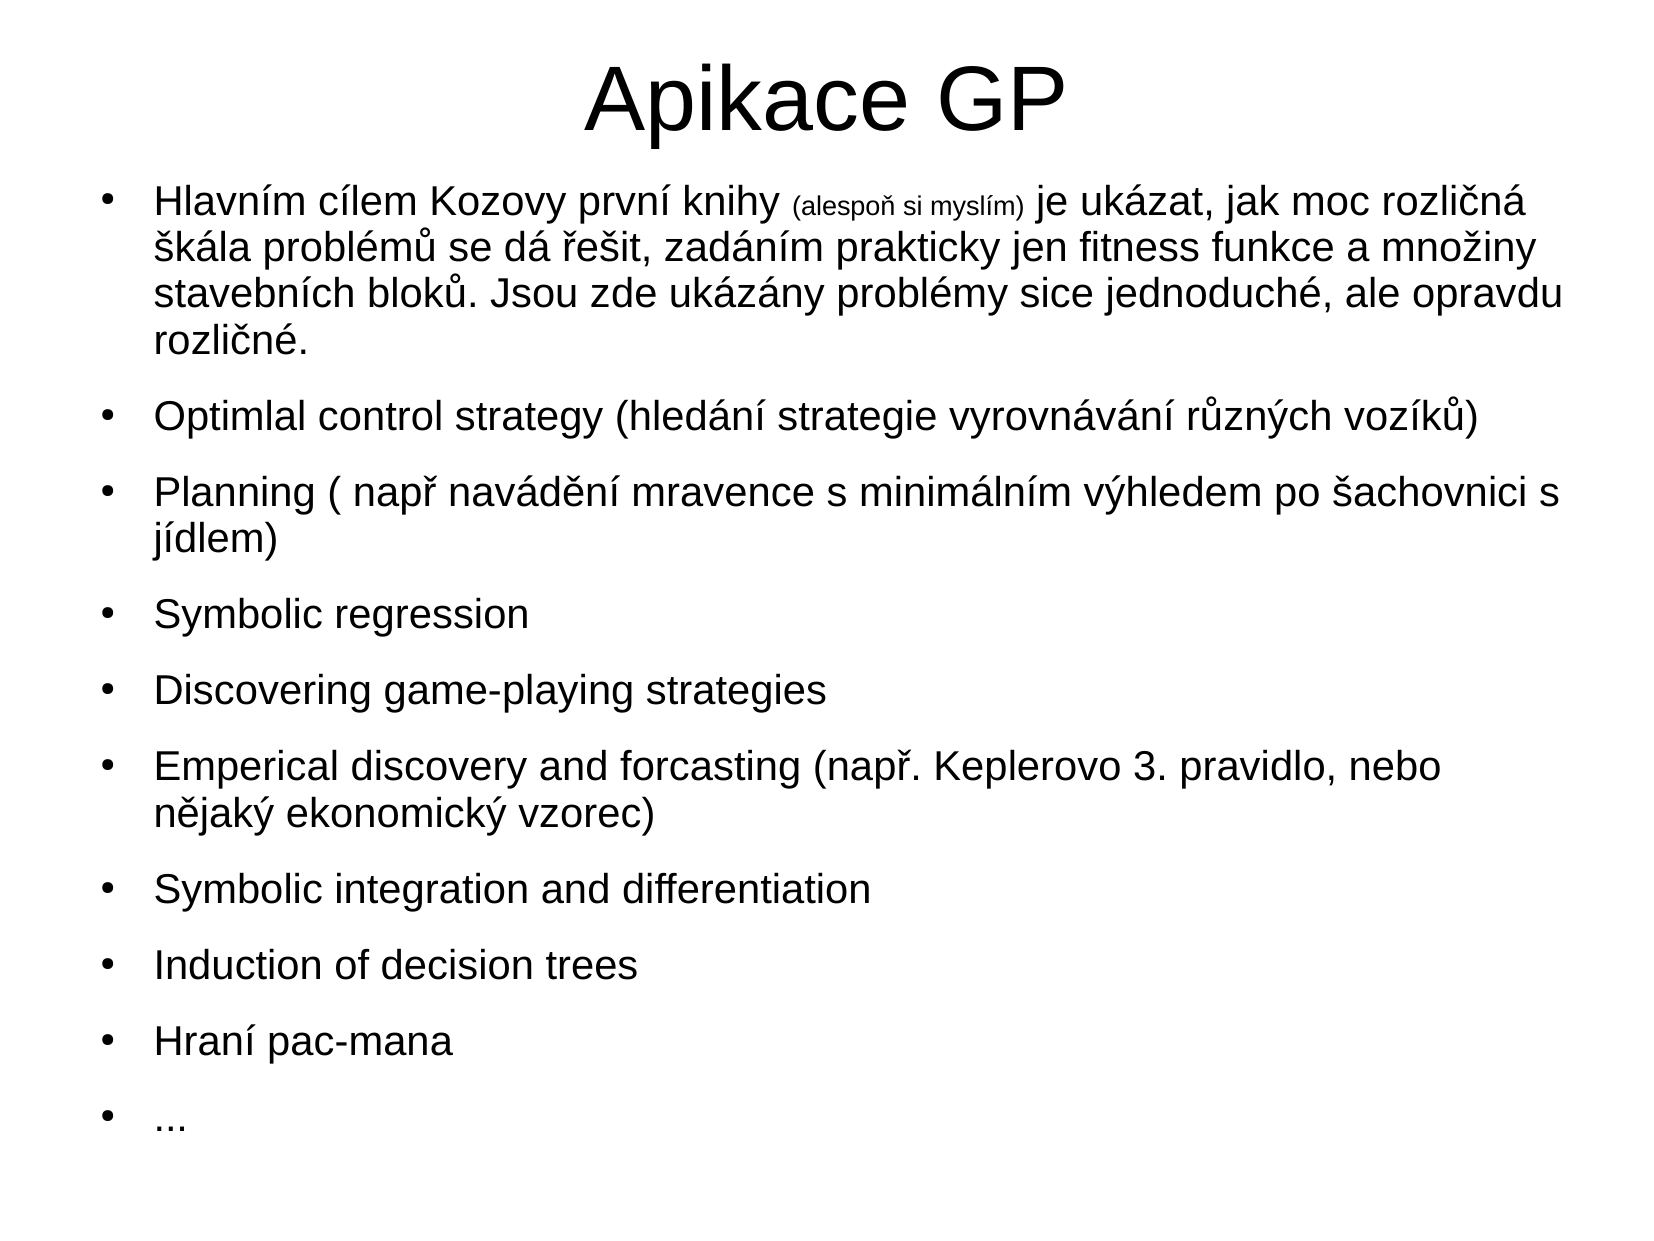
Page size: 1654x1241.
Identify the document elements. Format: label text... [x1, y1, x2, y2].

list Hlavním cílem Kozovy první knihy (alespoň si myslím) je ukázat, jak moc rozličná škála problémů se dá řešit, zadáním prakticky jen fitness funkce a množiny stavebních bloků. Jsou zde ukázány problémy sice jednoduché, ale opravdu rozličné. Optimlal control strategy (hledání strategie vyrovnávání různých vozíků) Planning ( např navádění mravence s minimálním výhledem po šachovnici s jídlem) Symbolic regression Discovering game-playing strategies Emperical discovery and forcasting (např. Keplerovo 3. pravidlo, nebo nějaký ekonomický vzorec) Symbolic integration and differentiation Induction of decision trees Hraní pac-mana ... [82, 177, 1571, 1145]
title Apikace GP [82, 47, 1571, 150]
